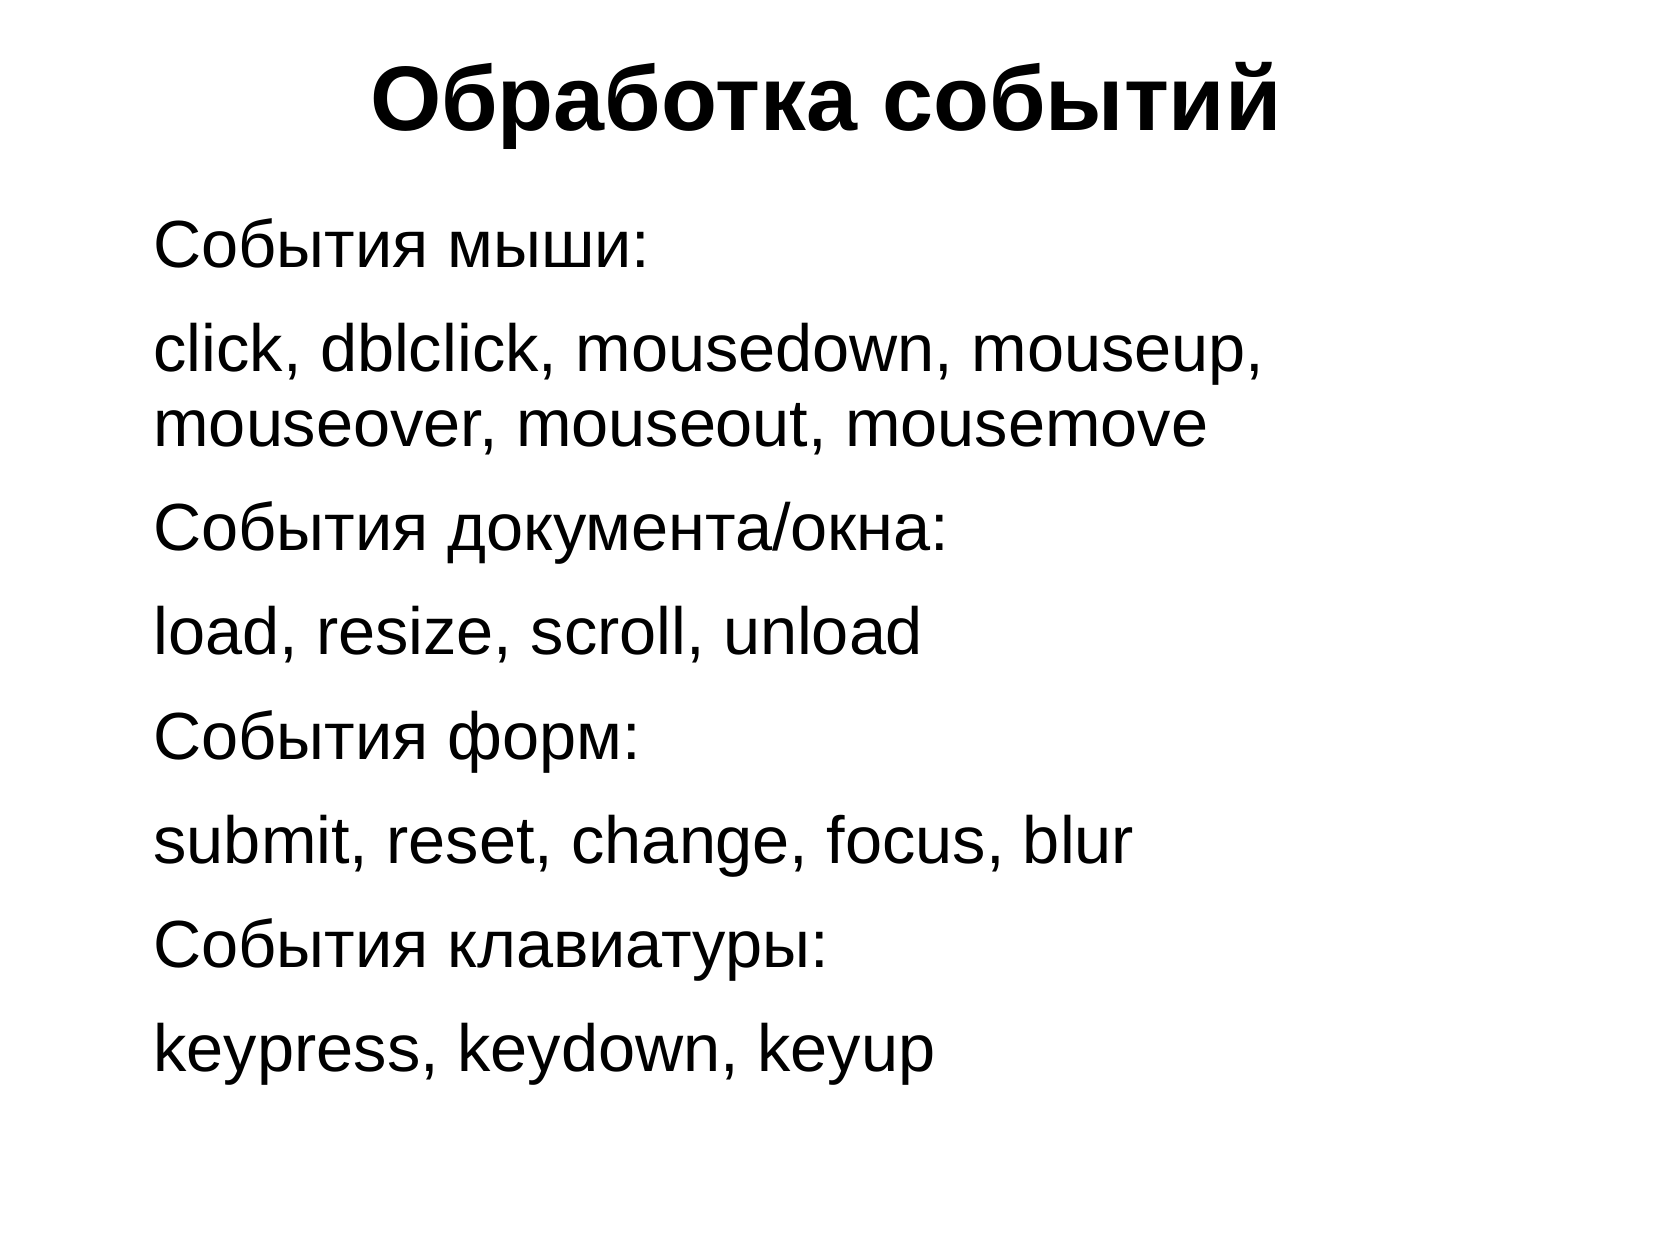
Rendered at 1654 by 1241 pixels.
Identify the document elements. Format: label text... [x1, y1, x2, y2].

list События мыши: click, dblclick, mousedown, mouseup, mouseover, mouseout, mousemove События документа/окна: load, resize, scroll, unload События форм: submit, reset, change, focus, blur События клавиатуры: keypress, keydown, keyup [82, 206, 1571, 1109]
title Обработка событий [82, 47, 1571, 150]
